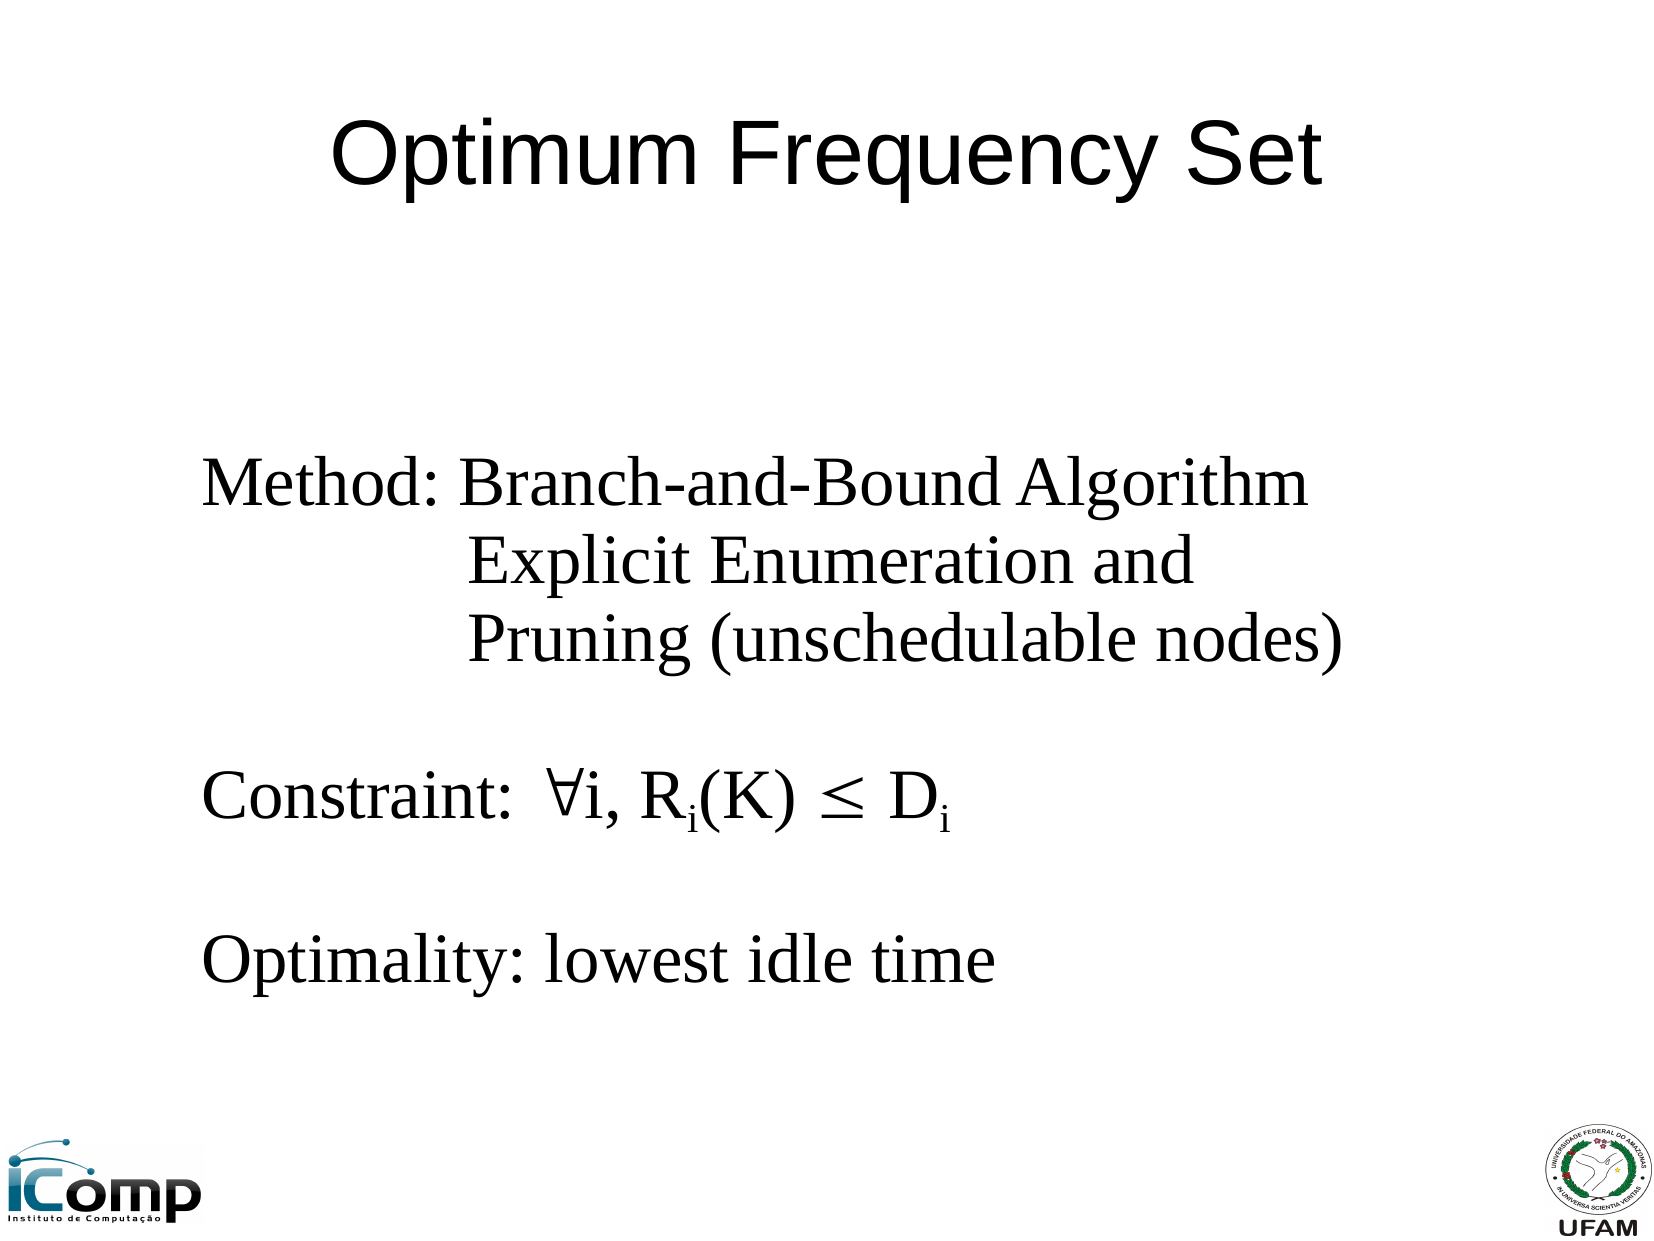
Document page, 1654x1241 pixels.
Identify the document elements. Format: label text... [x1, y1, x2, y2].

title Optimum Frequency Set [82, 49, 1571, 257]
text_box Method: Branch-and-Bound Algorithm Explicit Enumeration and Pruning (unschedulable nodes) Constraint: "i, Ri(K) £ Di Optimality: lowest idle time [186, 435, 1361, 1014]
picture [5, 1139, 205, 1226]
picture [1545, 1124, 1652, 1236]
